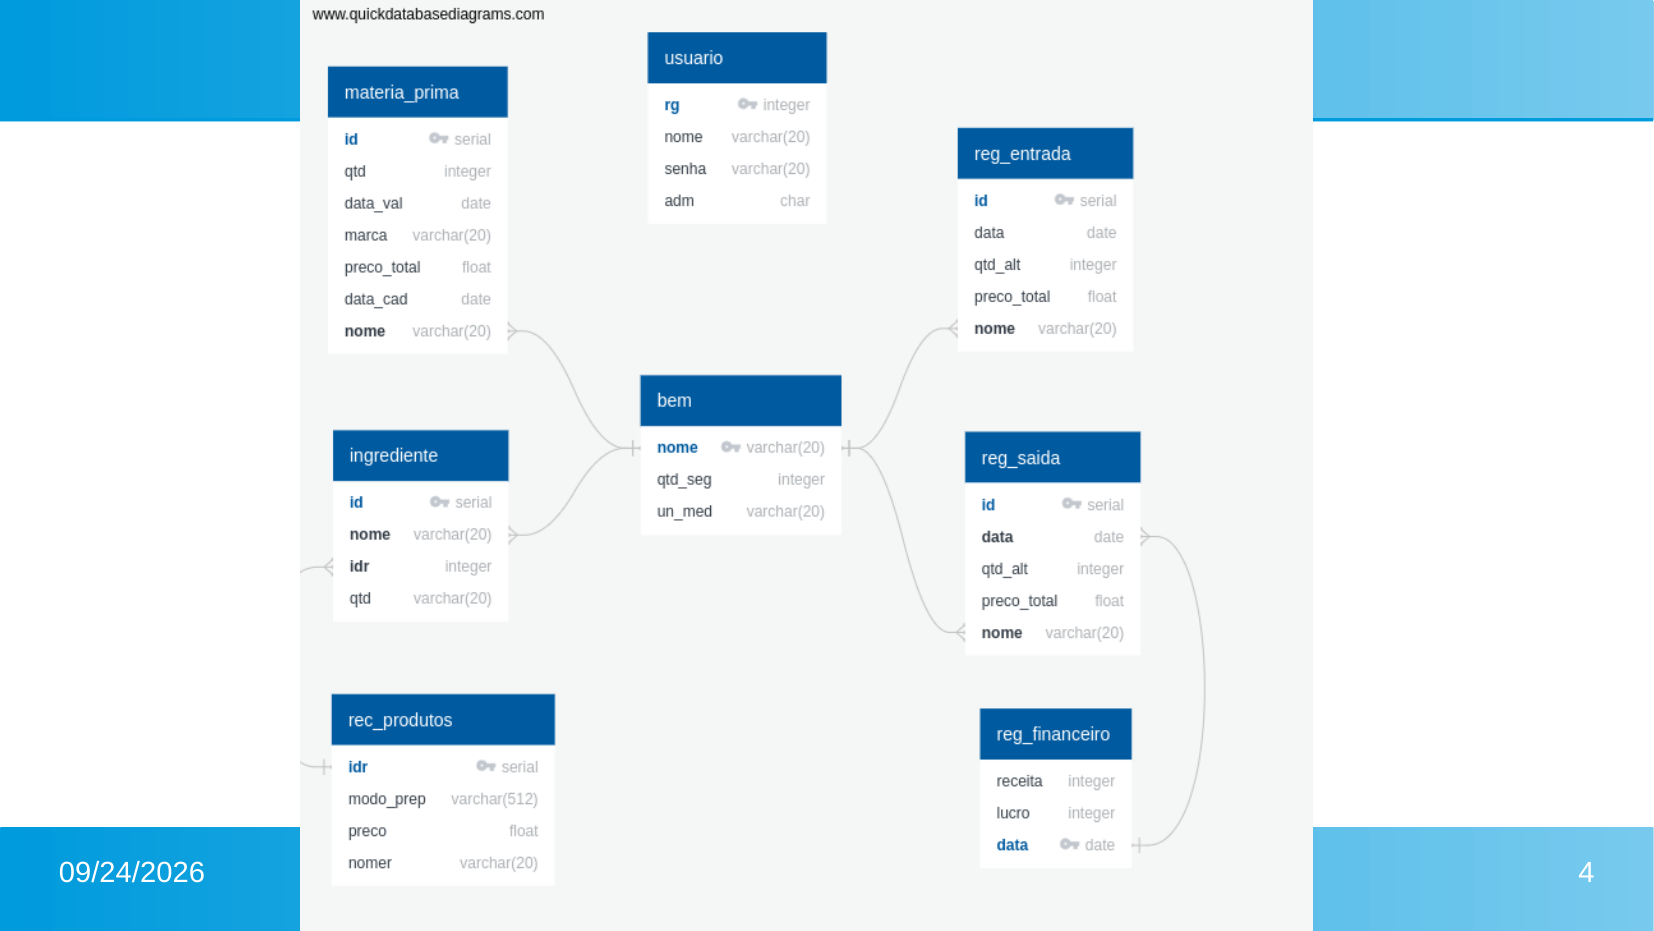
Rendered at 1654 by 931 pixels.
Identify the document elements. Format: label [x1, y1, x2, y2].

picture [300, 0, 1313, 931]
